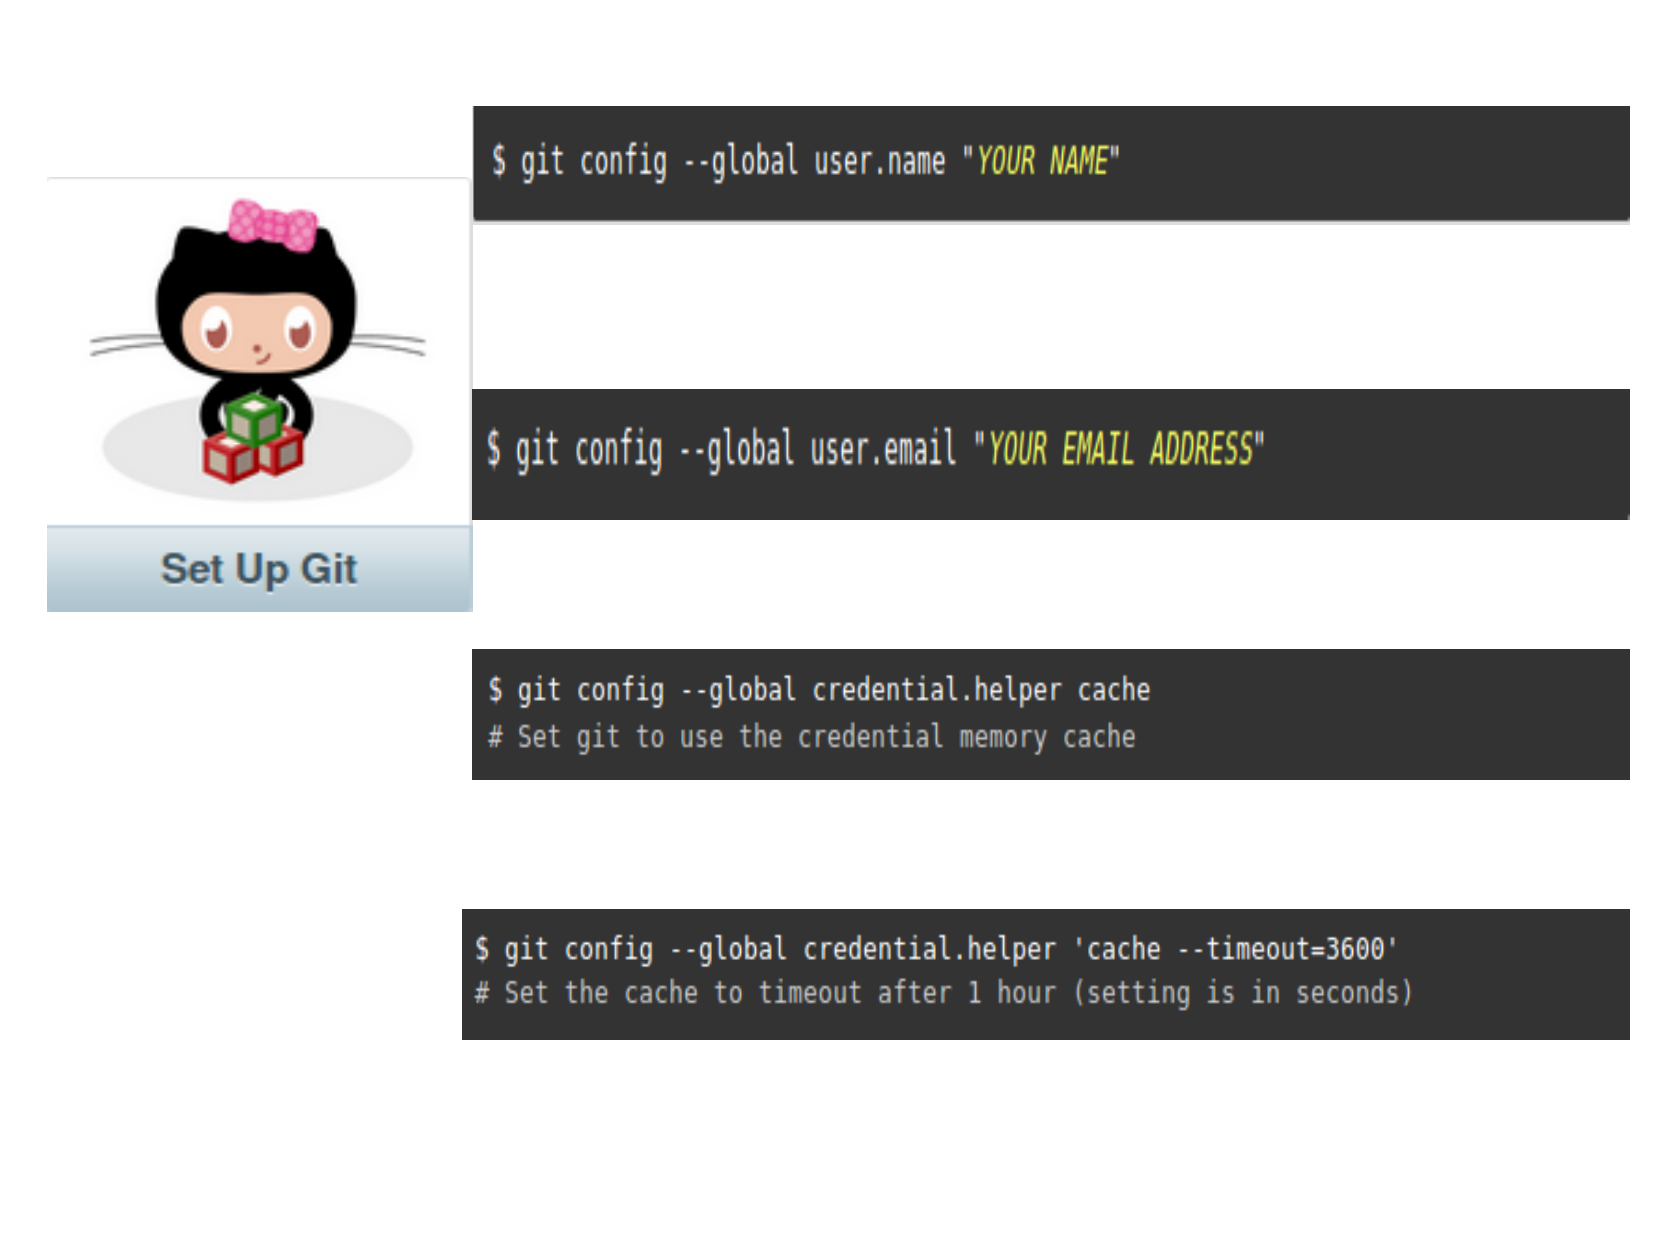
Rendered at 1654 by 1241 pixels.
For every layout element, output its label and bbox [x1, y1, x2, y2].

picture [47, 106, 1630, 612]
picture [462, 909, 1630, 1040]
picture [472, 649, 1630, 780]
